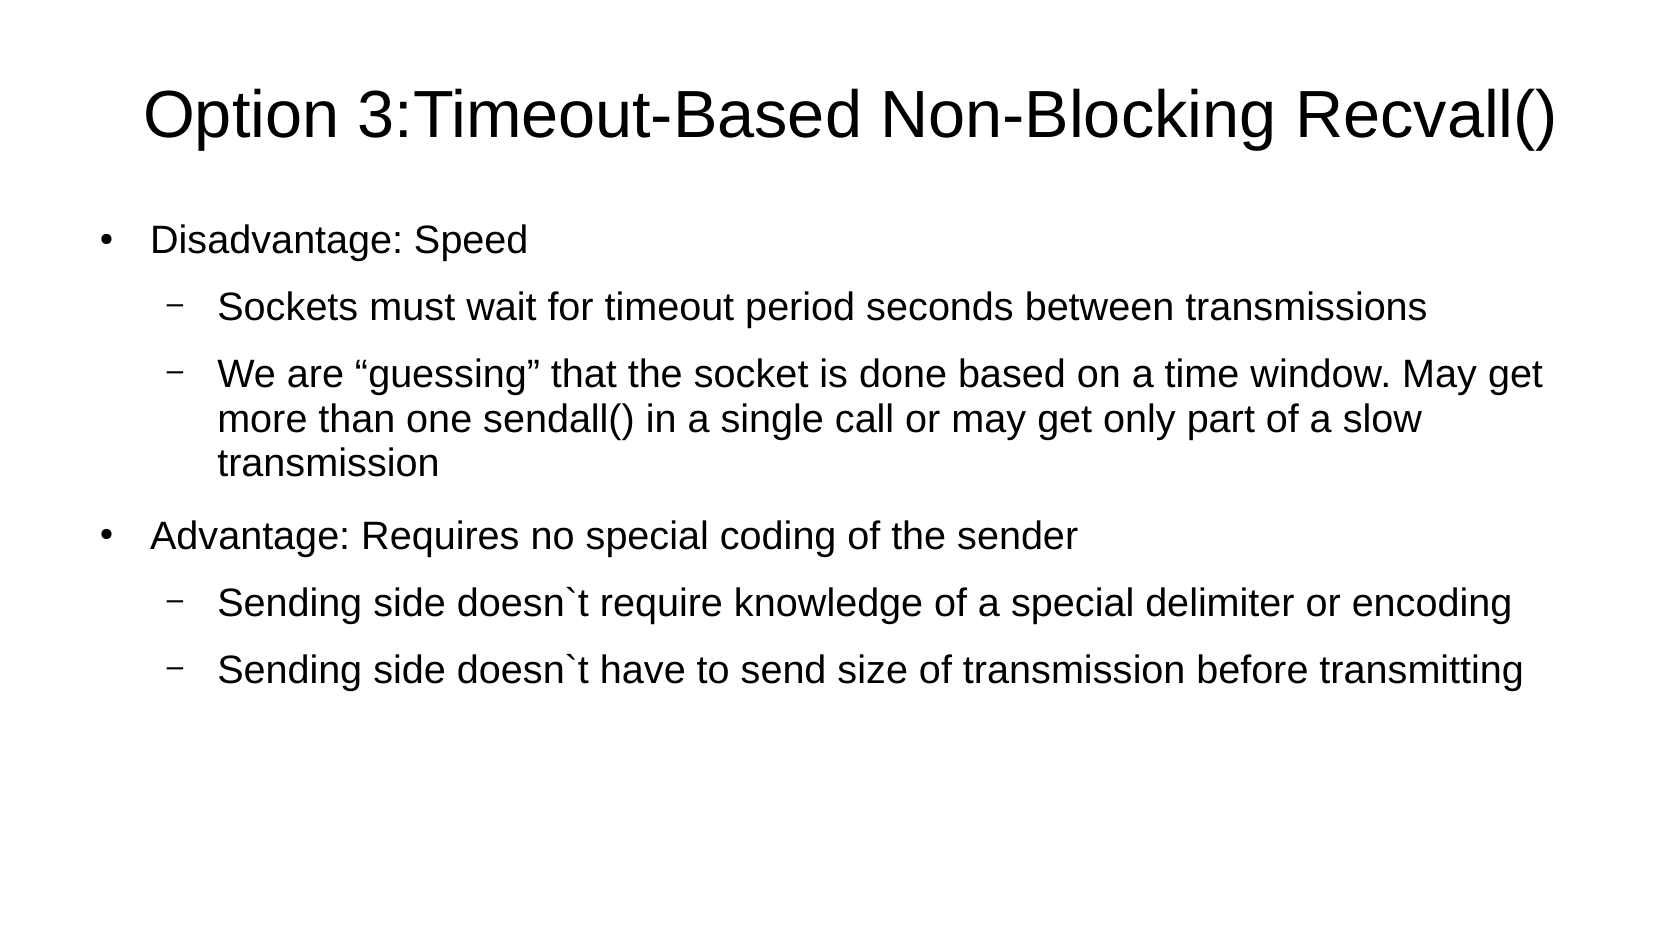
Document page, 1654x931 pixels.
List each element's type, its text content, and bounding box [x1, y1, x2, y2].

list Disadvantage: Speed Sockets must wait for timeout period seconds between transmissions We are “guessing” that the socket is done based on a time window. May get more than one sendall() in a single call or may get only part of a slow transmission Advantage: Requires no special coding of the sender Sending side doesn`t require knowledge of a special delimiter or encoding Sending side doesn`t have to send size of transmission before transmitting [82, 217, 1571, 758]
title Option 3:Timeout-Based Non-Blocking Recvall() [82, 30, 1621, 199]
